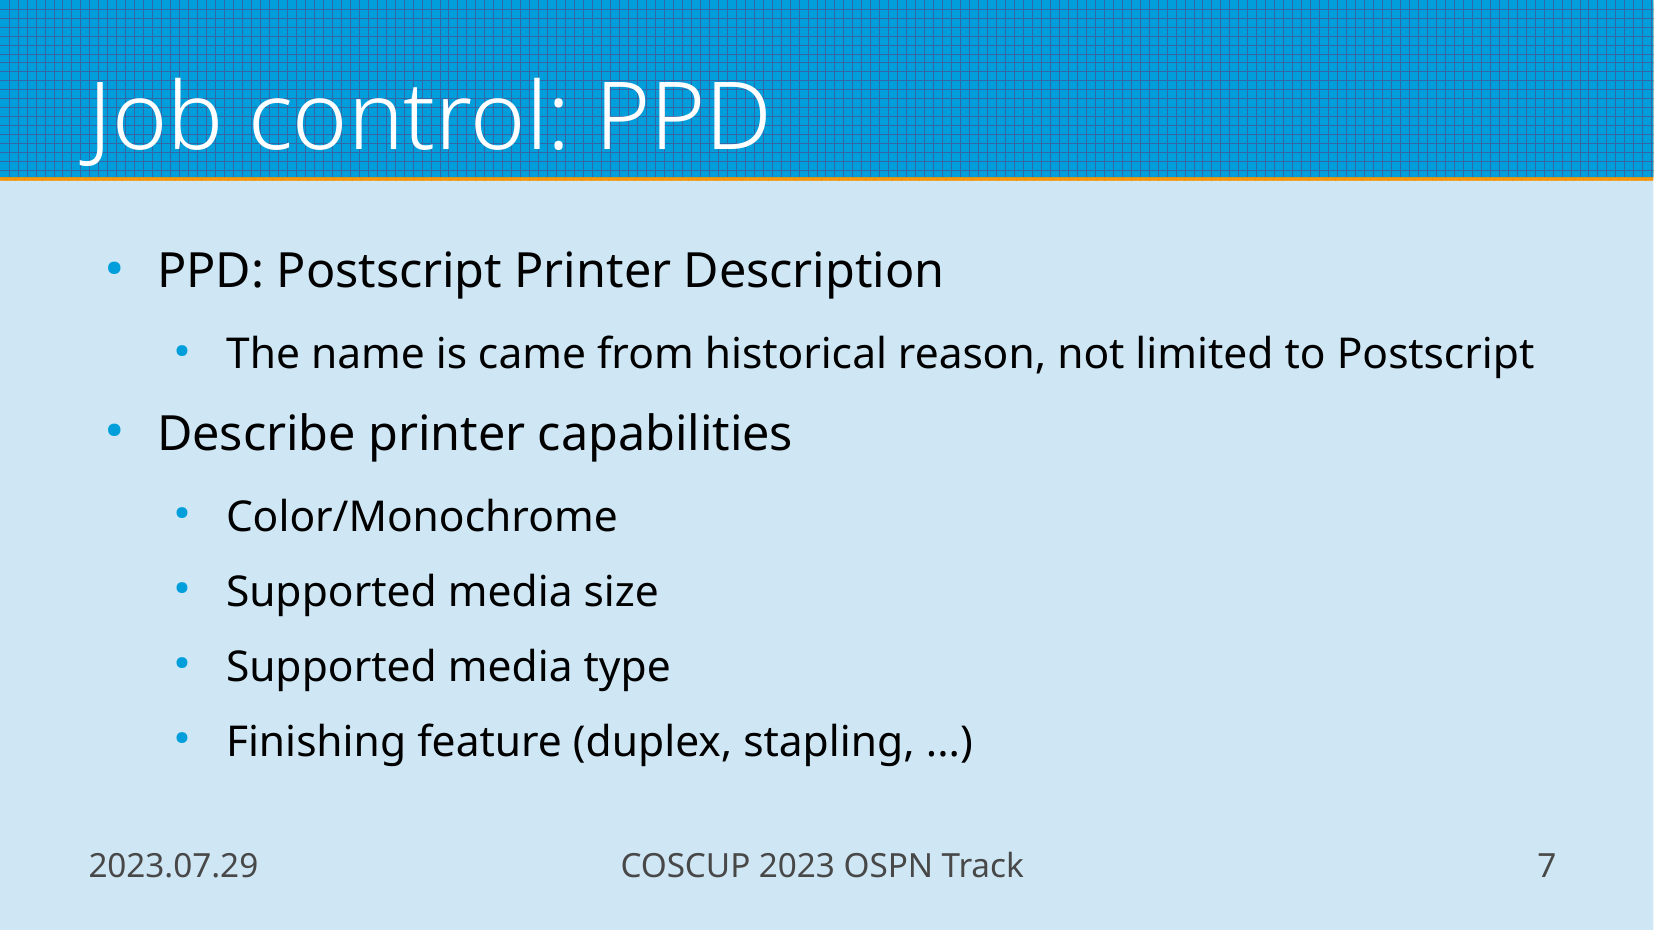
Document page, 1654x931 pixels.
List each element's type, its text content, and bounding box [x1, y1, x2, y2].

title Job control: PPD [88, 14, 1565, 178]
list PPD: Postscript Printer Description The name is came from historical reason, not limited to Postscript Describe printer capabilities Color/Monochrome Supported media size Supported media type Finishing feature (duplex, stapling, ...) [88, 236, 1565, 813]
